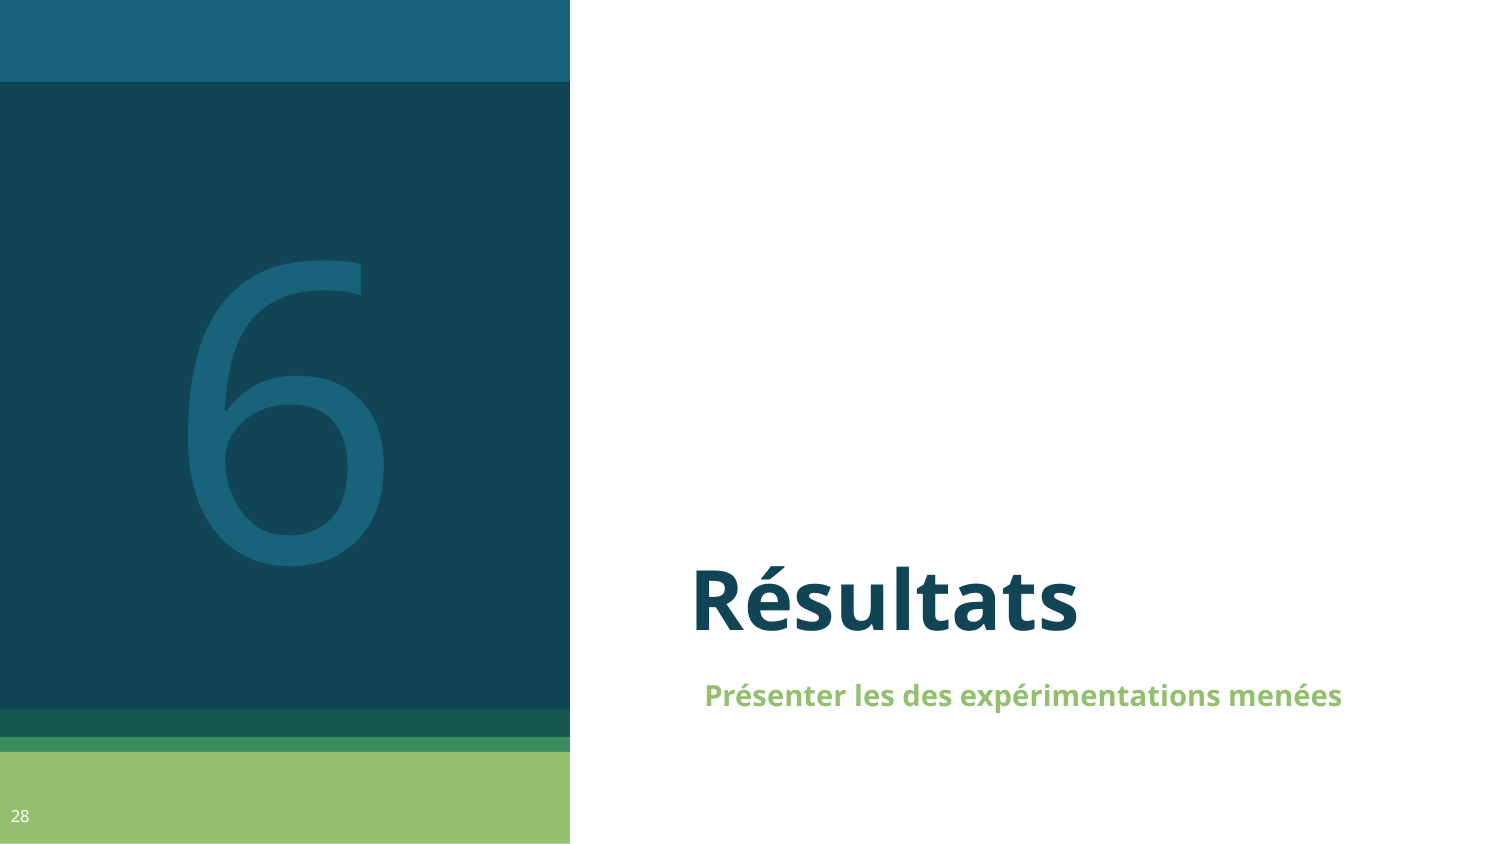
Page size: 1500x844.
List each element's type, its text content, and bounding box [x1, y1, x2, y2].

text_box 6 [0, 82, 570, 709]
subtitle Présenter les des expérimentations menées [689, 662, 1467, 750]
title Résultats [674, 472, 1414, 663]
slide_number <numéro> [0, 790, 49, 844]
